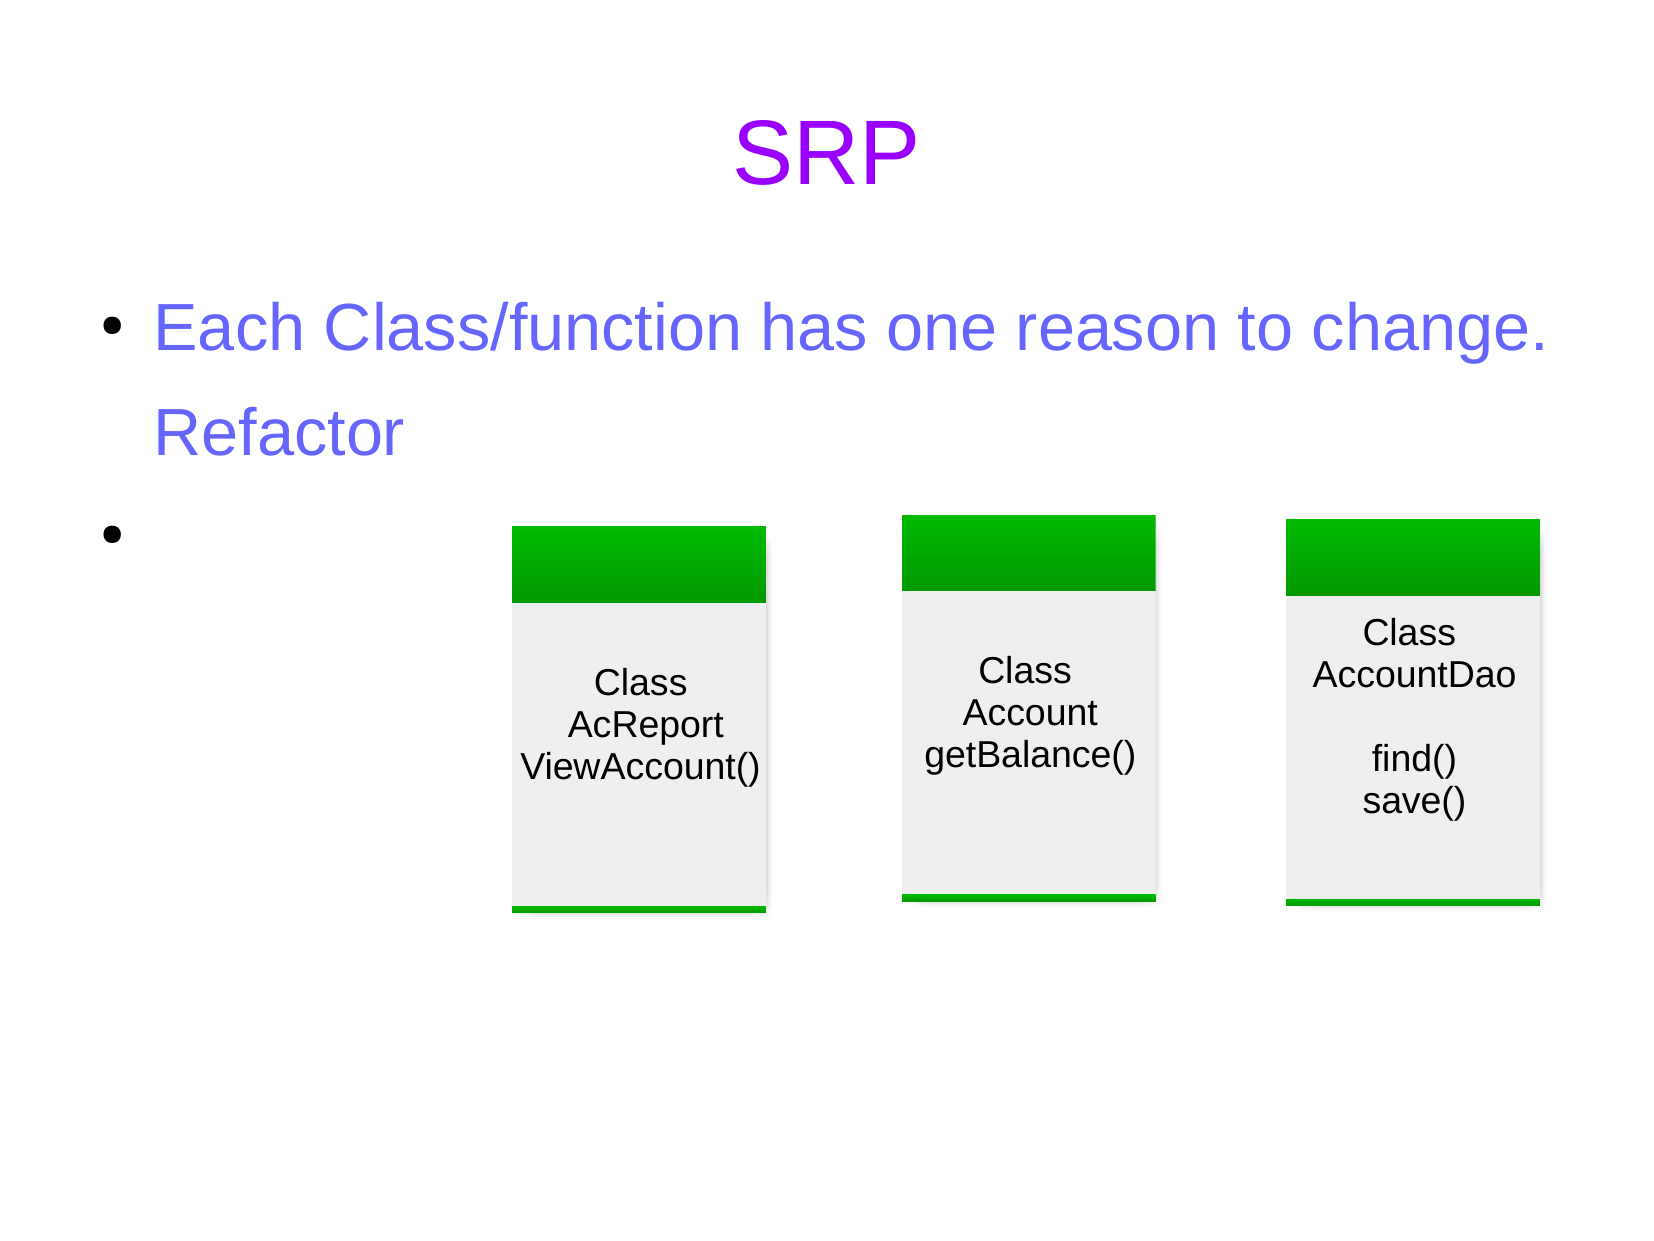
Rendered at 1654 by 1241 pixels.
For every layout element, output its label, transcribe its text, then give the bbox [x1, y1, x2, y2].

picture [879, 496, 1182, 929]
title SRP [82, 49, 1571, 257]
picture [1263, 500, 1566, 934]
picture [489, 507, 792, 941]
list Each Class/function has one reason to change. Refactor [82, 290, 1571, 1010]
